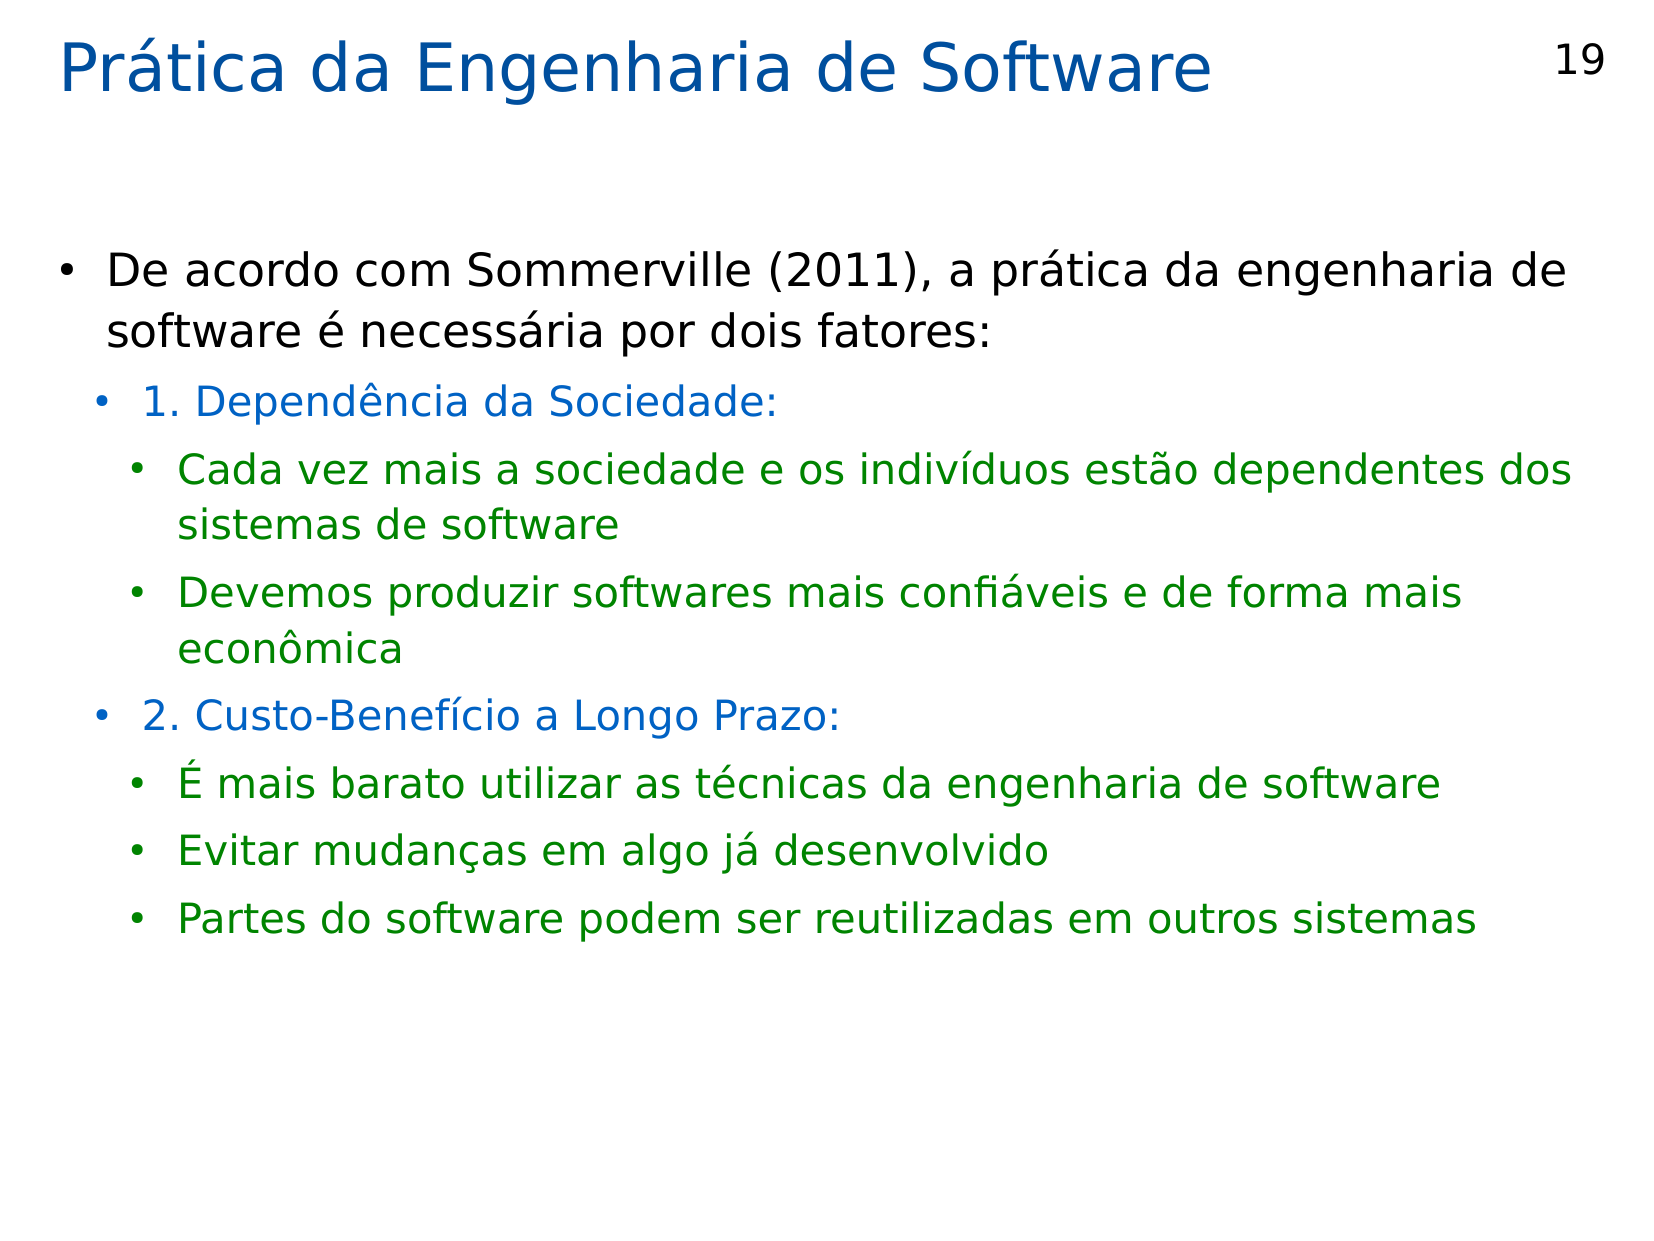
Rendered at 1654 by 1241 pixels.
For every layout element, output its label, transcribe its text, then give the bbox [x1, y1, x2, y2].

list De acordo com Sommerville (2011), a prática da engenharia de software é necessária por dois fatores: 1. Dependência da Sociedade: Cada vez mais a sociedade e os indivíduos estão dependentes dos sistemas de software Devemos produzir softwares mais confiáveis e de forma mais econômica 2. Custo-Benefício a Longo Prazo: É mais barato utilizar as técnicas da engenharia de software Evitar mudanças em algo já desenvolvido Partes do software podem ser reutilizadas em outros sistemas [59, 236, 1595, 1211]
title Prática da Engenharia de Software [59, 29, 1506, 148]
